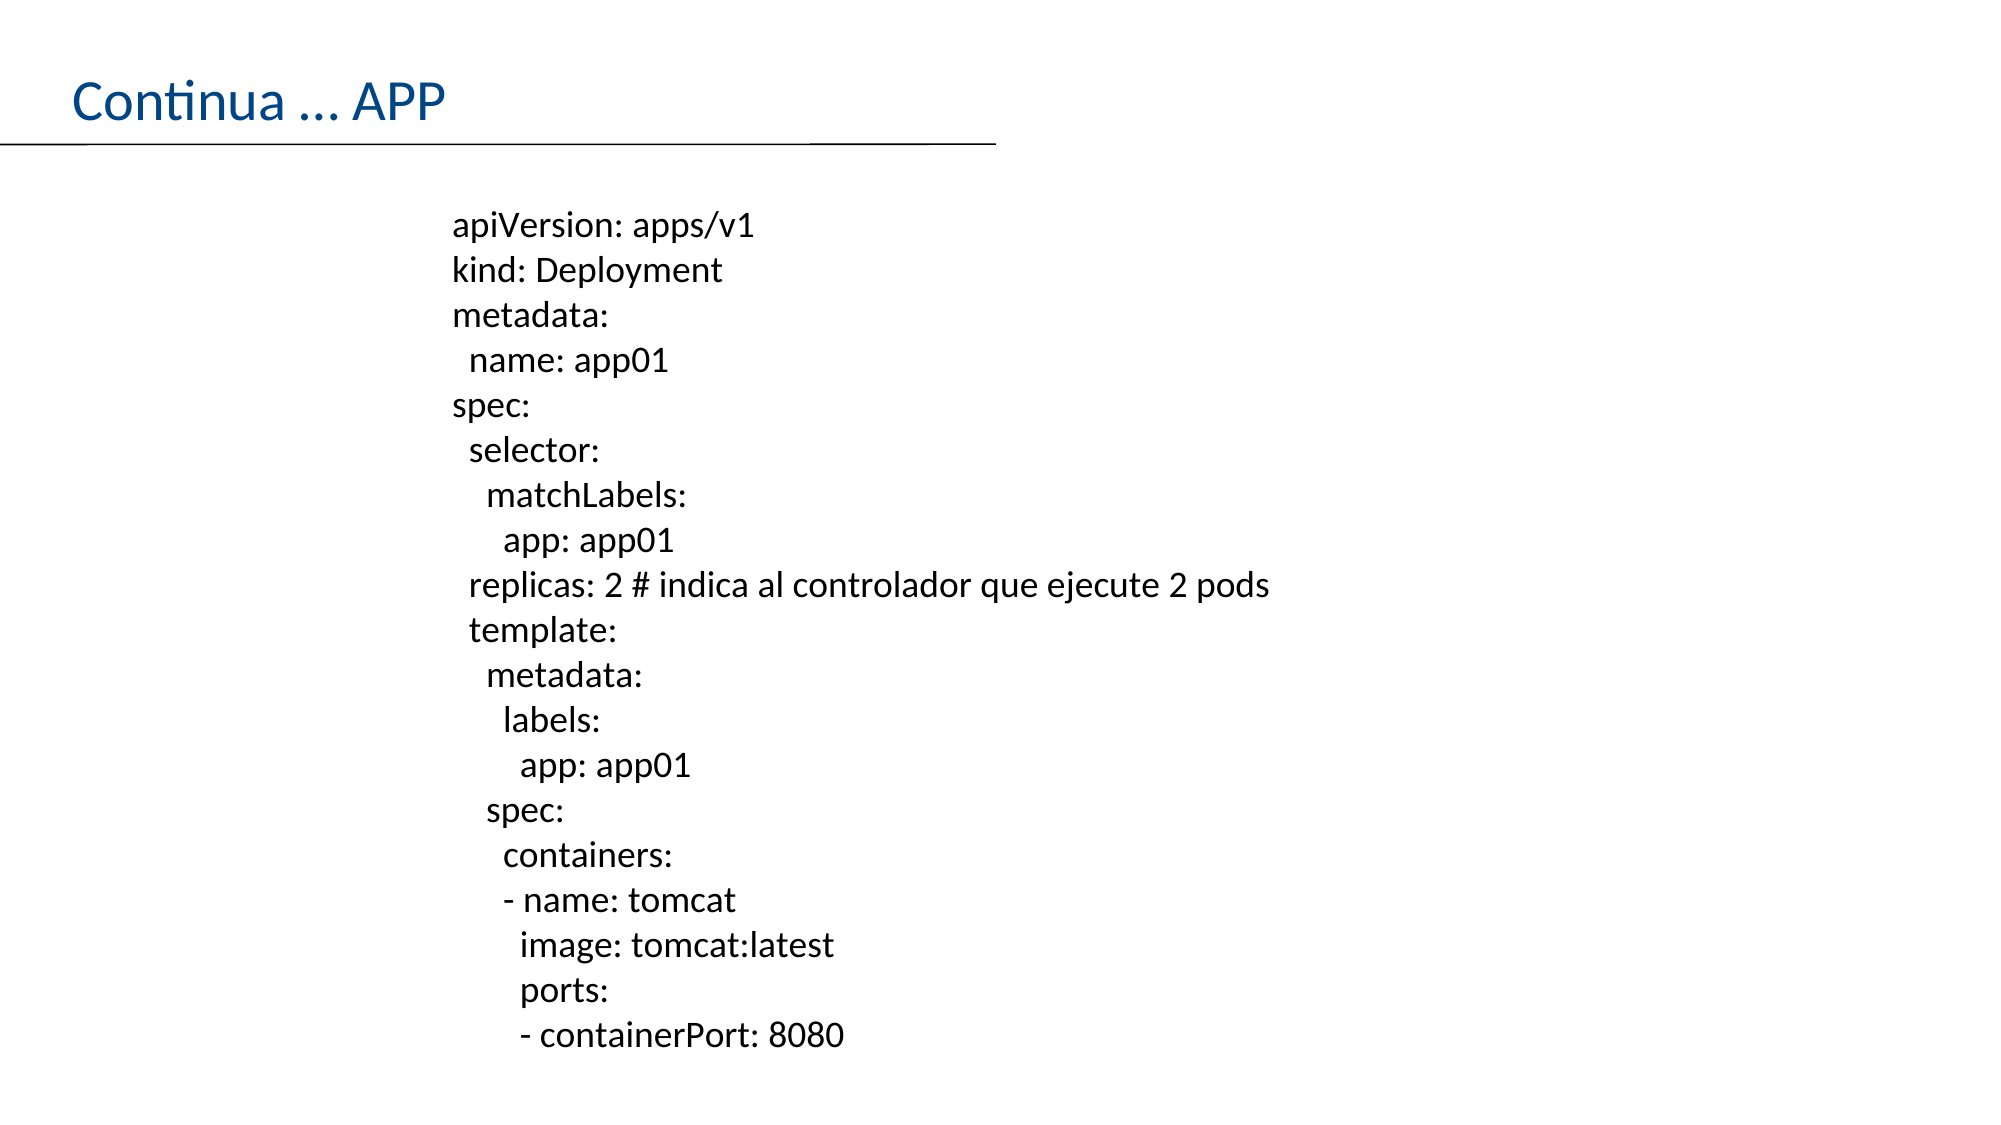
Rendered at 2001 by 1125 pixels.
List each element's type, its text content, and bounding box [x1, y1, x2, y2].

text_box apiVersion: apps/v1 kind: Deployment metadata: name: app01 spec: selector: matchLabels: app: app01 replicas: 2 # indica al controlador que ejecute 2 pods template: metadata: labels: app: app01 spec: containers: - name: tomcat image: tomcat:latest ports: - containerPort: 8080 [437, 193, 1524, 1063]
text_box Continua … APP [57, 54, 1509, 141]
